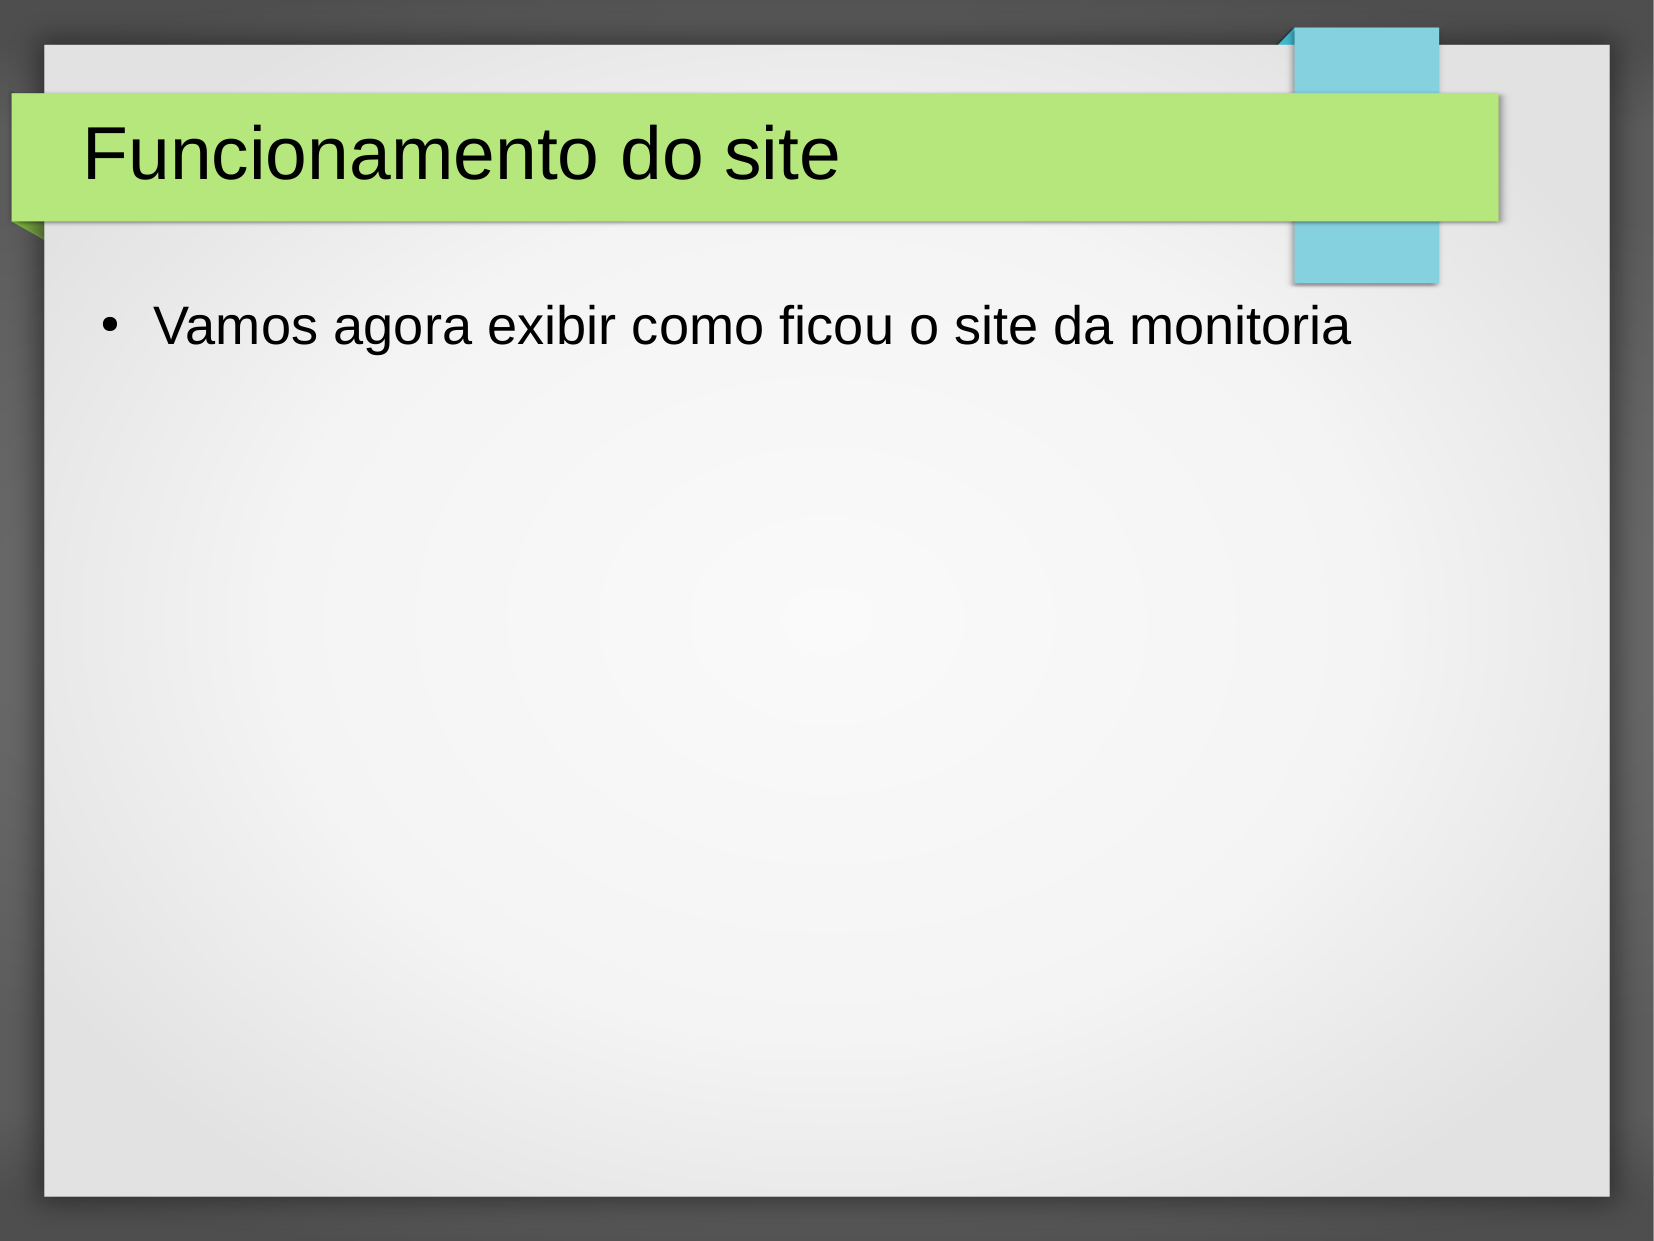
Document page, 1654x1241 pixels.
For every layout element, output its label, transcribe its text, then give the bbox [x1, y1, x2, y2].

title Funcionamento do site [82, 94, 1264, 213]
picture [0, 0, 1654, 1241]
list Vamos agora exibir como ficou o site da monitoria [82, 295, 1571, 1015]
